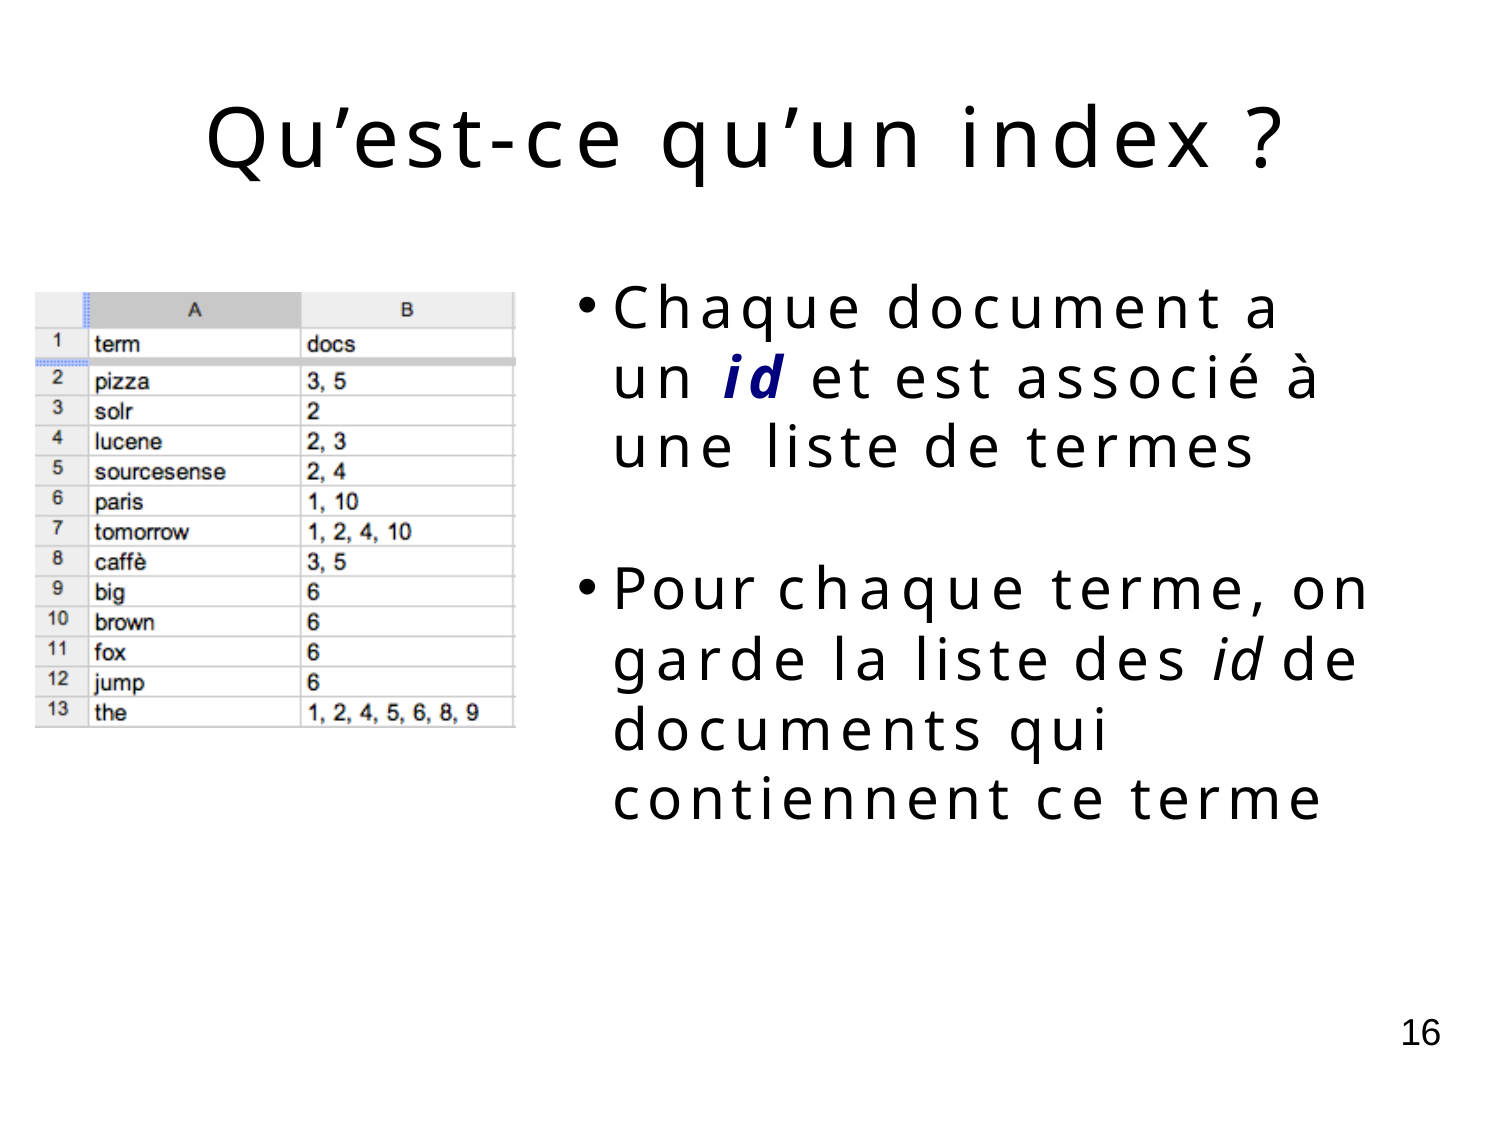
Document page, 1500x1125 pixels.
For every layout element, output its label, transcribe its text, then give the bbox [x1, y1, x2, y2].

text_box Chaque document a un id et est associé à une liste de termes Pour chaque terme, on garde la liste des id de documents qui contiennent ce terme [575, 267, 1395, 832]
slide_number 16 [1373, 1009, 1451, 1125]
picture [35, 292, 516, 728]
title Qu’est-ce qu’un index ? [87, 26, 1413, 272]
